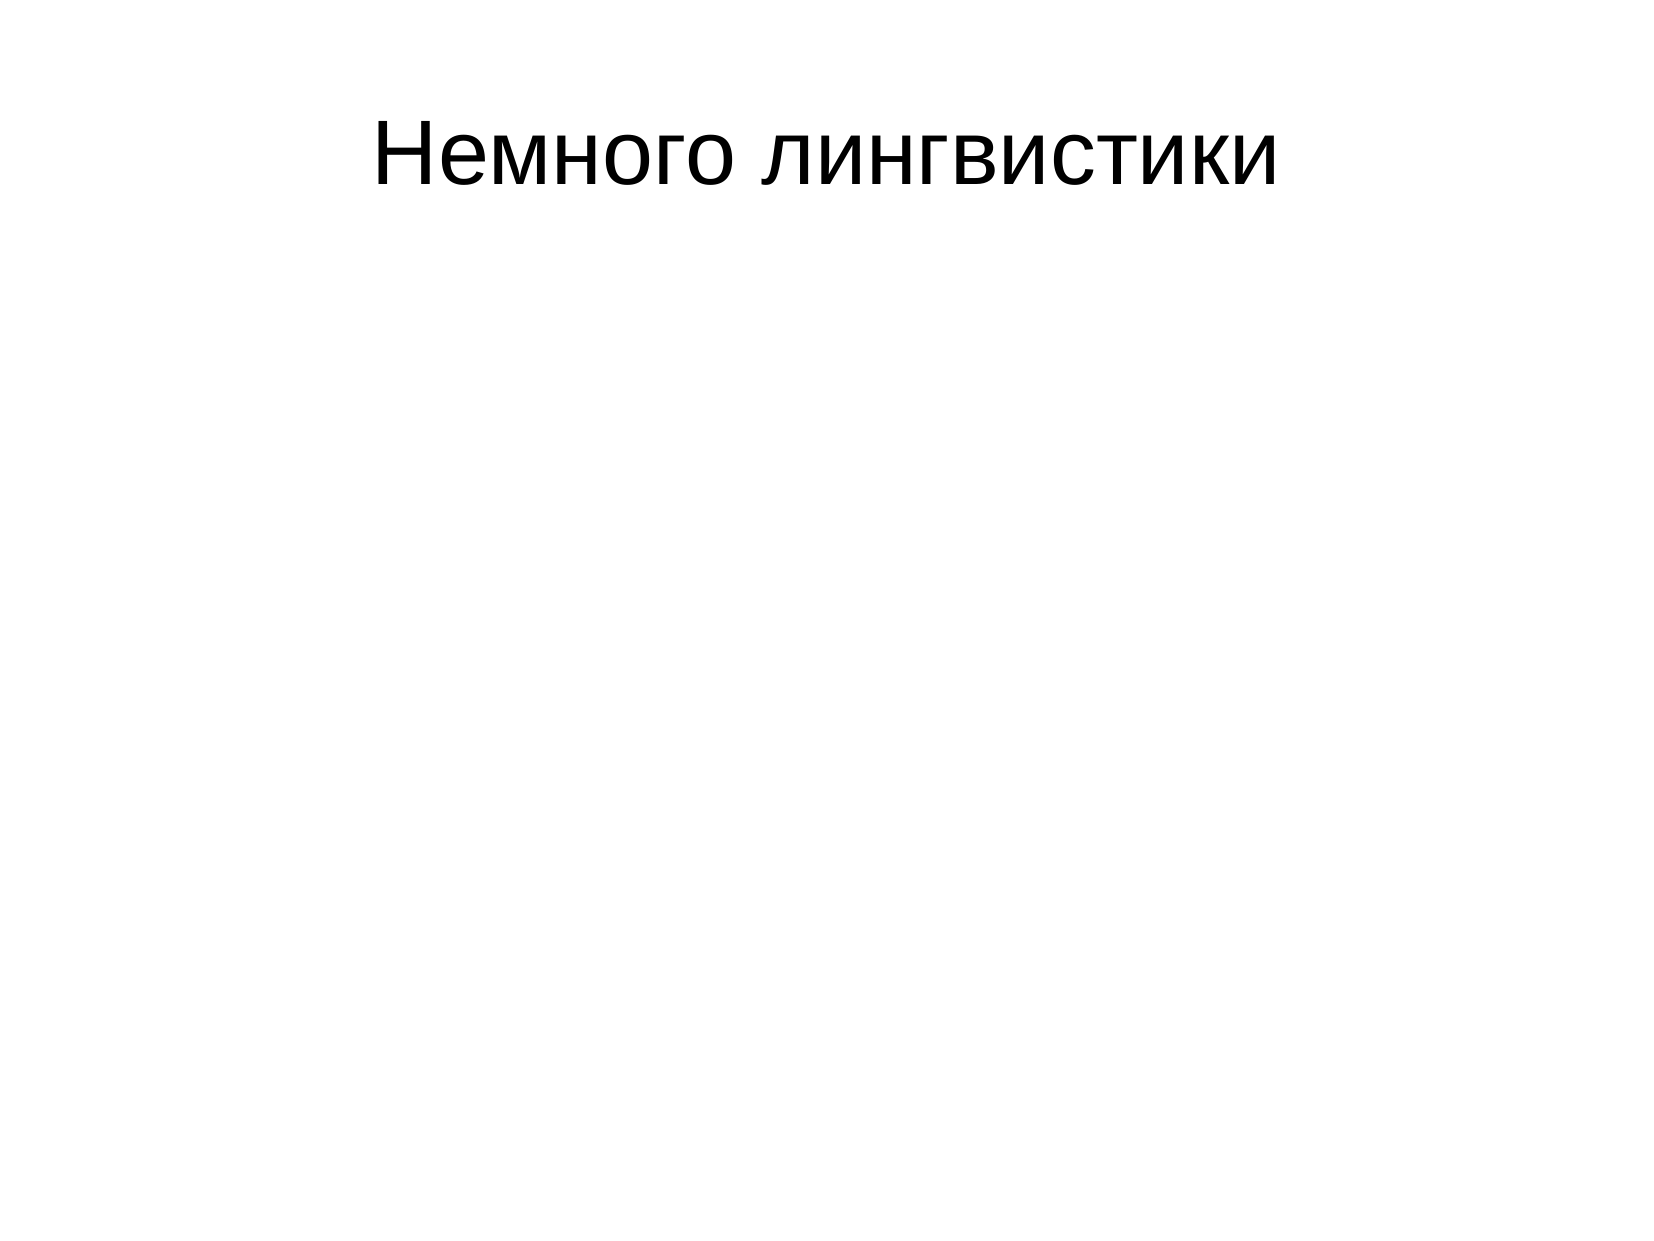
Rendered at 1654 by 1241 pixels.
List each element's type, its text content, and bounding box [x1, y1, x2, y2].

title Немного лингвистики [82, 49, 1571, 257]
